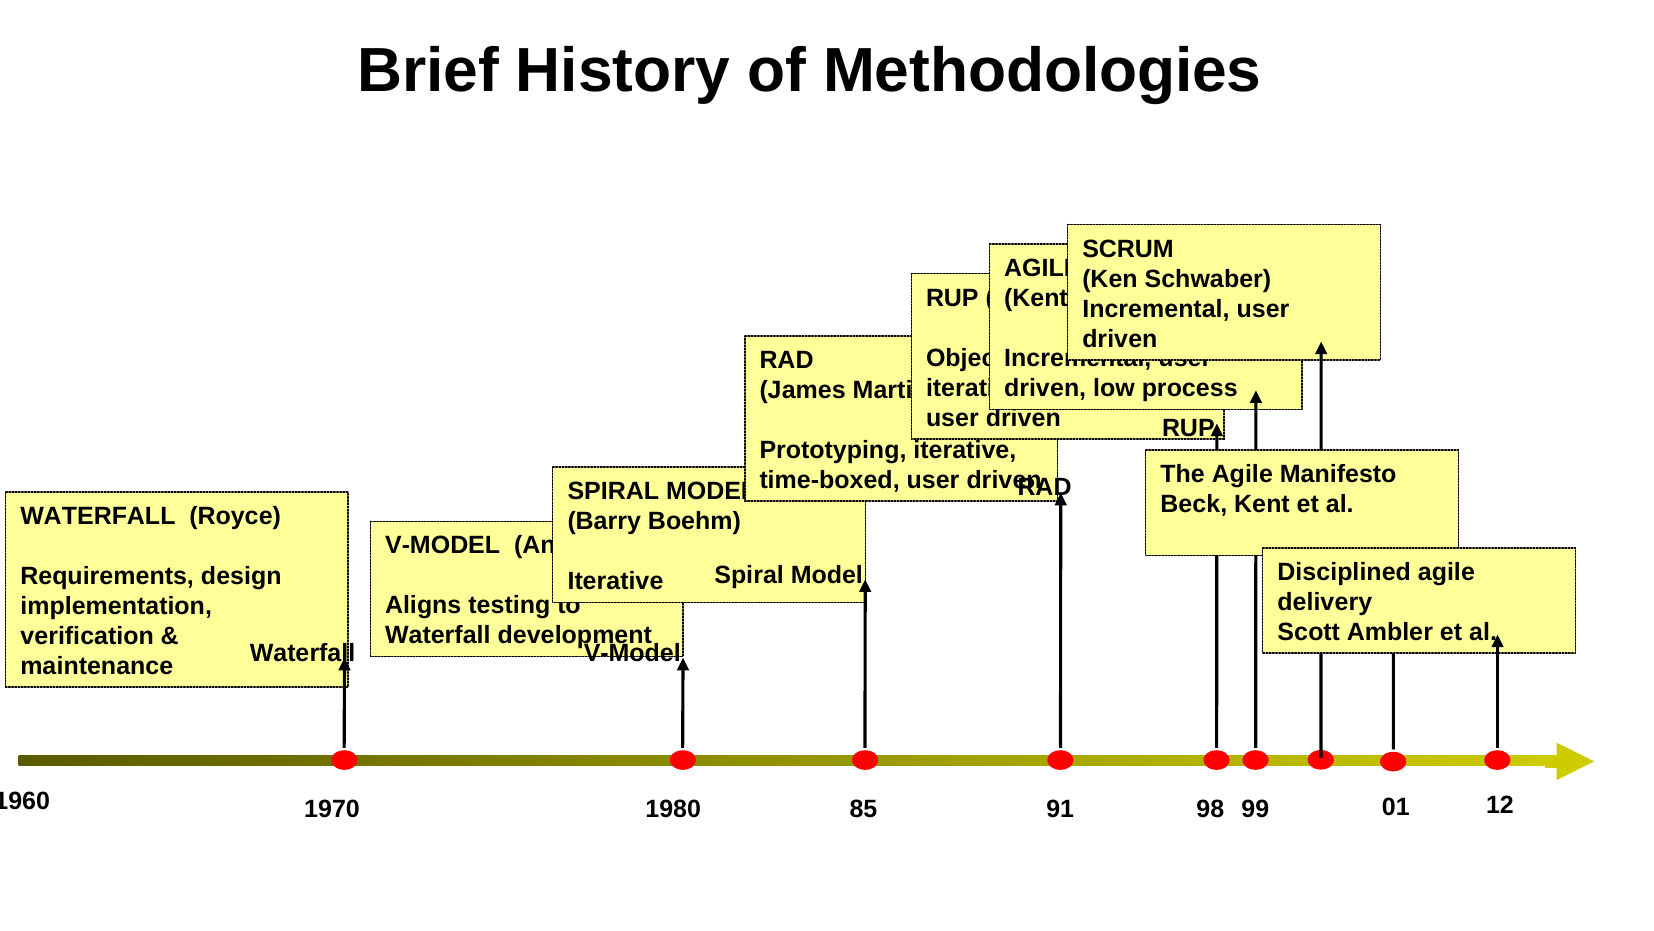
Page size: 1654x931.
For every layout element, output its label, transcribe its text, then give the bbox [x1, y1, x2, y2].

text_box Waterfall [174, 628, 371, 675]
text_box 1960 [0, 776, 136, 823]
text_box RUP [1125, 404, 1230, 450]
text_box RAD (James Martin) Prototyping, iterative, time-boxed, user driven [744, 336, 1058, 502]
text_box V-Model [500, 628, 696, 675]
text_box SCRUM (Ken Schwaber) Incremental, user driven [1067, 224, 1381, 360]
text_box 12 [1471, 781, 1537, 827]
text_box 1980 [630, 785, 748, 831]
text_box 99 [1226, 785, 1292, 831]
text_box RAD [982, 462, 1087, 509]
text_box 91 [1031, 785, 1097, 831]
text_box The Agile Manifesto Beck, Kent et al. [1145, 450, 1459, 556]
text_box 98 [1181, 785, 1226, 831]
text_box 1970 [289, 785, 446, 831]
text_box Spiral Model [656, 550, 879, 597]
text_box WATERFALL (Royce) Requirements, design implementation, verification & maintenance [5, 492, 349, 688]
text_box Disciplined agile delivery Scott Ambler et al. [1262, 547, 1576, 654]
text_box RUP (Rational) Object oriented, iterative, time-boxed, user driven [911, 273, 1125, 439]
text_box 01 [1367, 782, 1433, 829]
title Brief History of Methodologies [43, 34, 1576, 105]
text_box AGILE e.g. XP (Kent Beck) Incremental, user driven, low process [989, 244, 1303, 410]
text_box 85 [834, 785, 901, 831]
text_box SPIRAL MODEL (Barry Boehm) Iterative [552, 467, 866, 603]
text_box V-MODEL (Anon) Aligns testing to Waterfall development [370, 521, 684, 657]
text_box [18, 750, 1545, 772]
